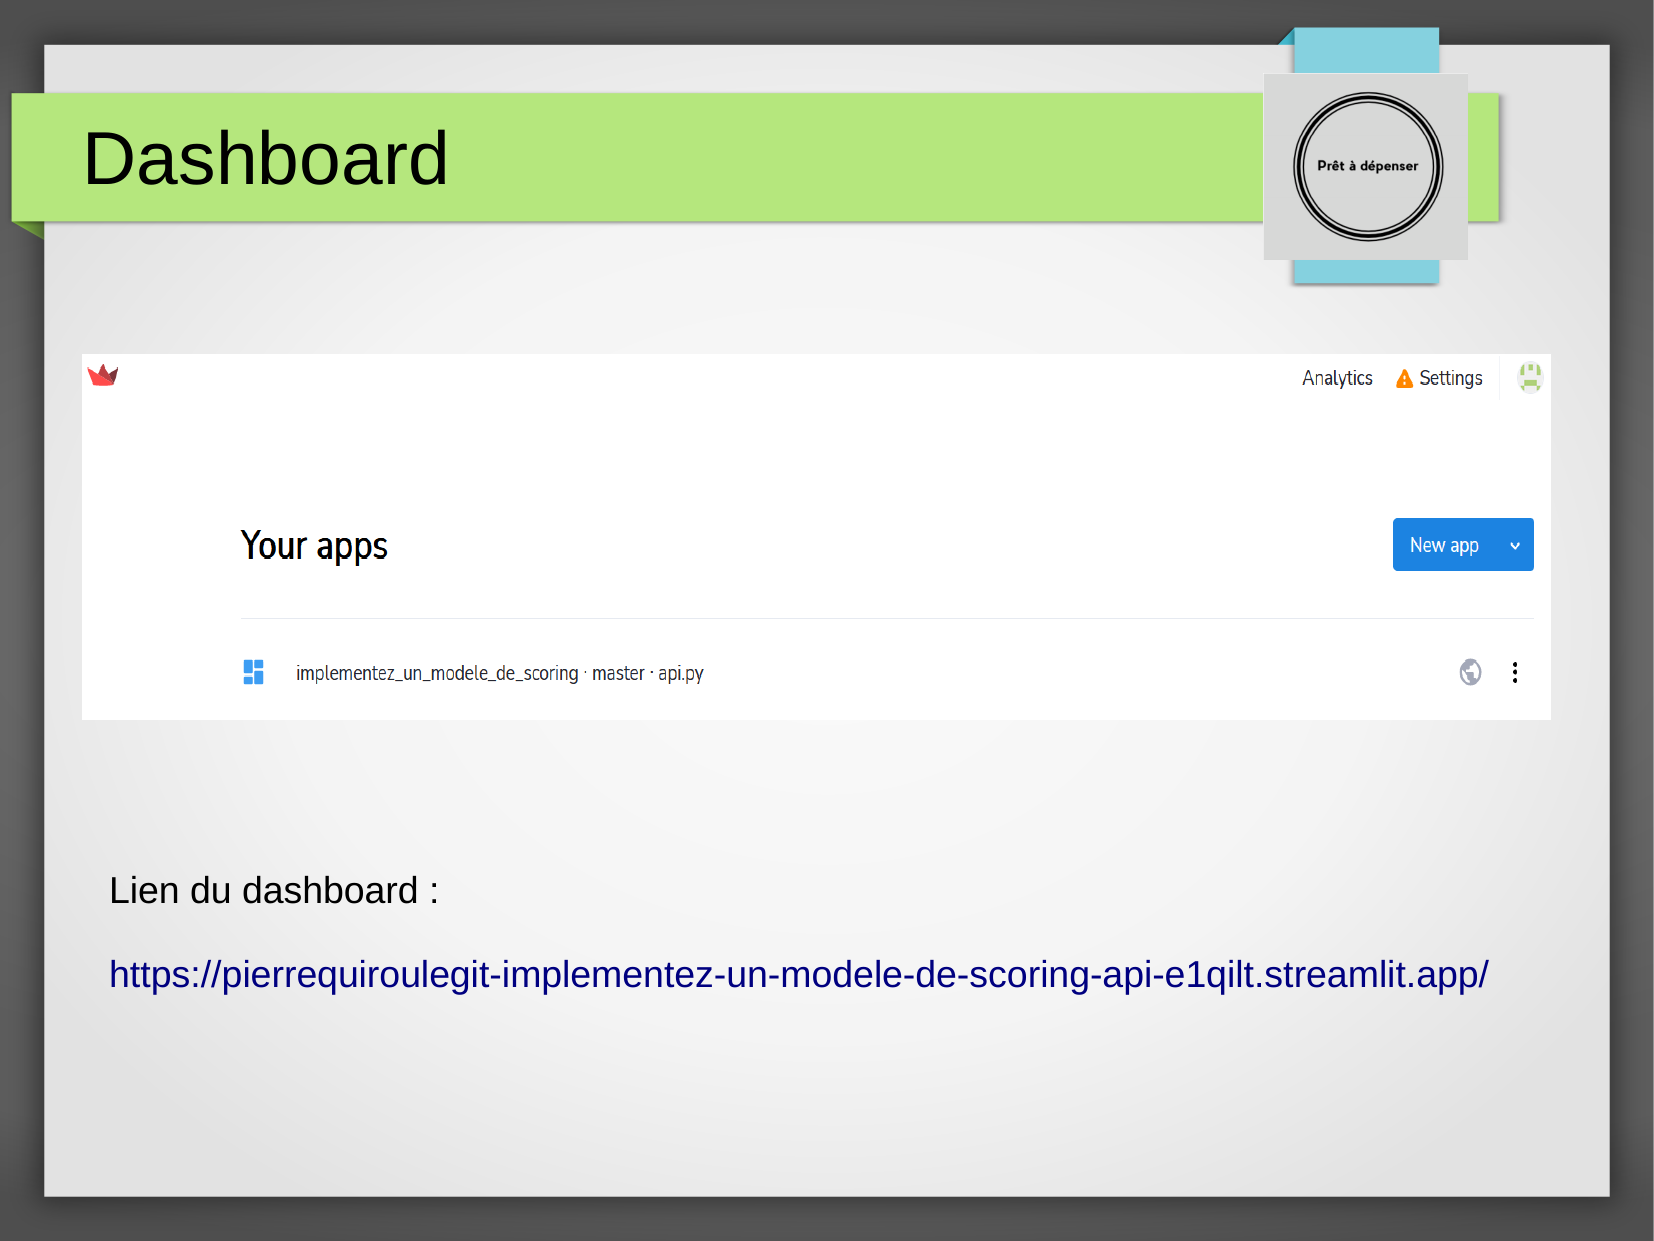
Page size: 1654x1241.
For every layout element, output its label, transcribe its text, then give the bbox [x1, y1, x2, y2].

text_box Lien du dashboard : https://pierrequiroulegit-implementez-un-modele-de-scoring-api-e1qilt.streamlit.app/ [94, 862, 1548, 1129]
picture [0, 0, 1654, 1241]
title Dashboard [82, 116, 1263, 201]
